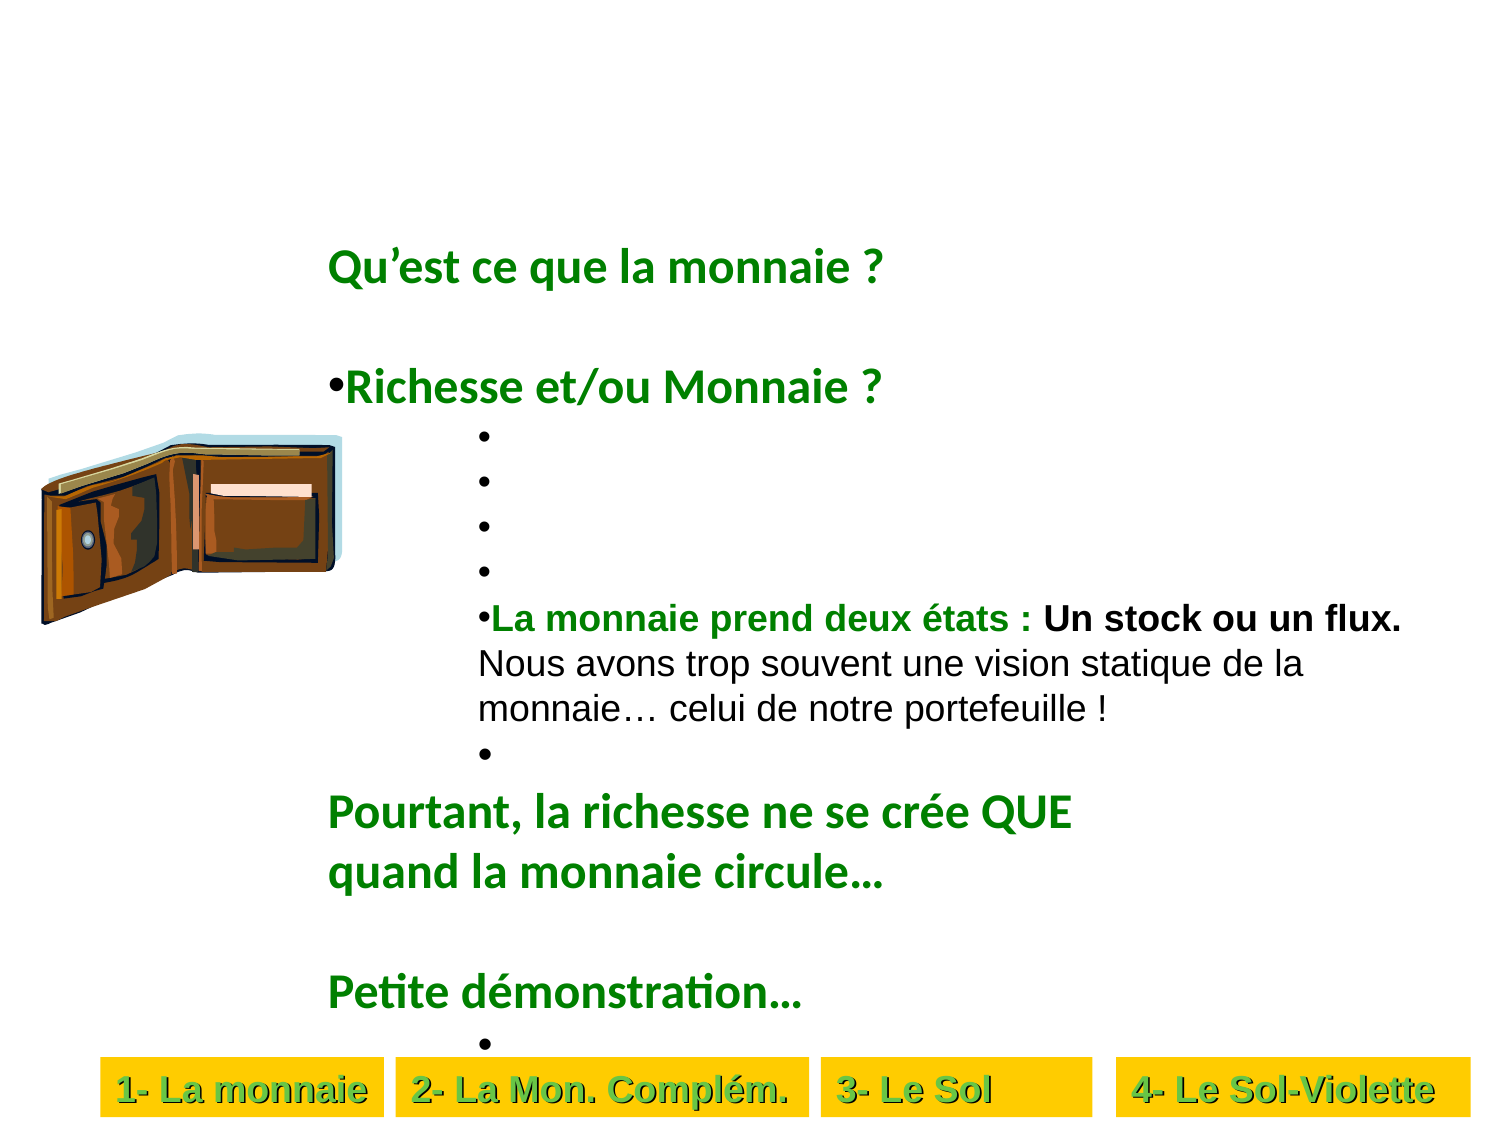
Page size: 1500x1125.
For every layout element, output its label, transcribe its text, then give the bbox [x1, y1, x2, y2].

picture [41, 432, 343, 628]
text_box Qu’est ce que la monnaie ? Richesse et/ou Monnaie ? La monnaie prend deux états : Un stock ou un flux. Nous avons trop souvent une vision statique de la monnaie… celui de notre portefeuille ! Pourtant, la richesse ne se crée QUE quand la monnaie circule… Petite démonstration… [313, 226, 1459, 1076]
